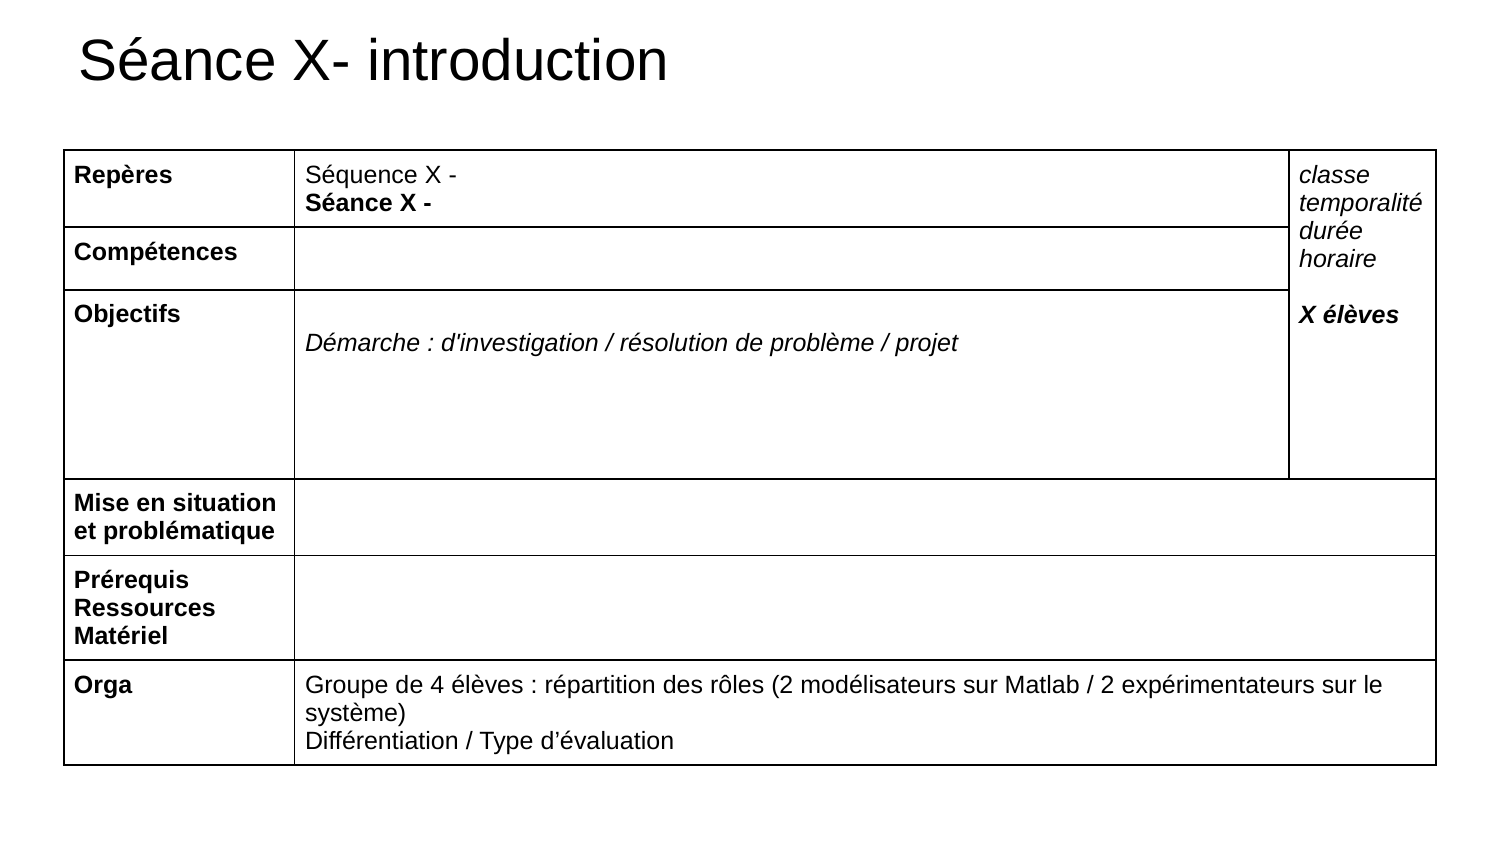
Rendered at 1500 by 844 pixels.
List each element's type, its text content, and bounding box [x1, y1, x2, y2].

table_cell [295, 556, 1435, 659]
table_cell [295, 480, 1435, 555]
table_cell Prérequis Ressources Matériel [65, 556, 294, 659]
table_cell [295, 228, 1288, 289]
title Séance X- introduction [63, 12, 1437, 126]
table_cell Groupe de 4 élèves : répartition des rôles (2 modélisateurs sur Matlab / 2 expérimentateurs sur le système) Différentiation / Type d’évaluation [295, 661, 1435, 764]
table_cell Mise en situation et problématique [65, 480, 294, 555]
table_cell Orga [65, 661, 294, 764]
table_cell Démarche : d'investigation / résolution de problème / projet [295, 291, 1288, 478]
table_cell Compétences [65, 228, 294, 289]
table_header Repères [65, 151, 294, 226]
table_cell Objectifs [65, 291, 294, 478]
table_header classe temporalité durée horaire X élèves [1290, 151, 1435, 478]
table_header Séquence X - Séance X - [295, 151, 1288, 226]
